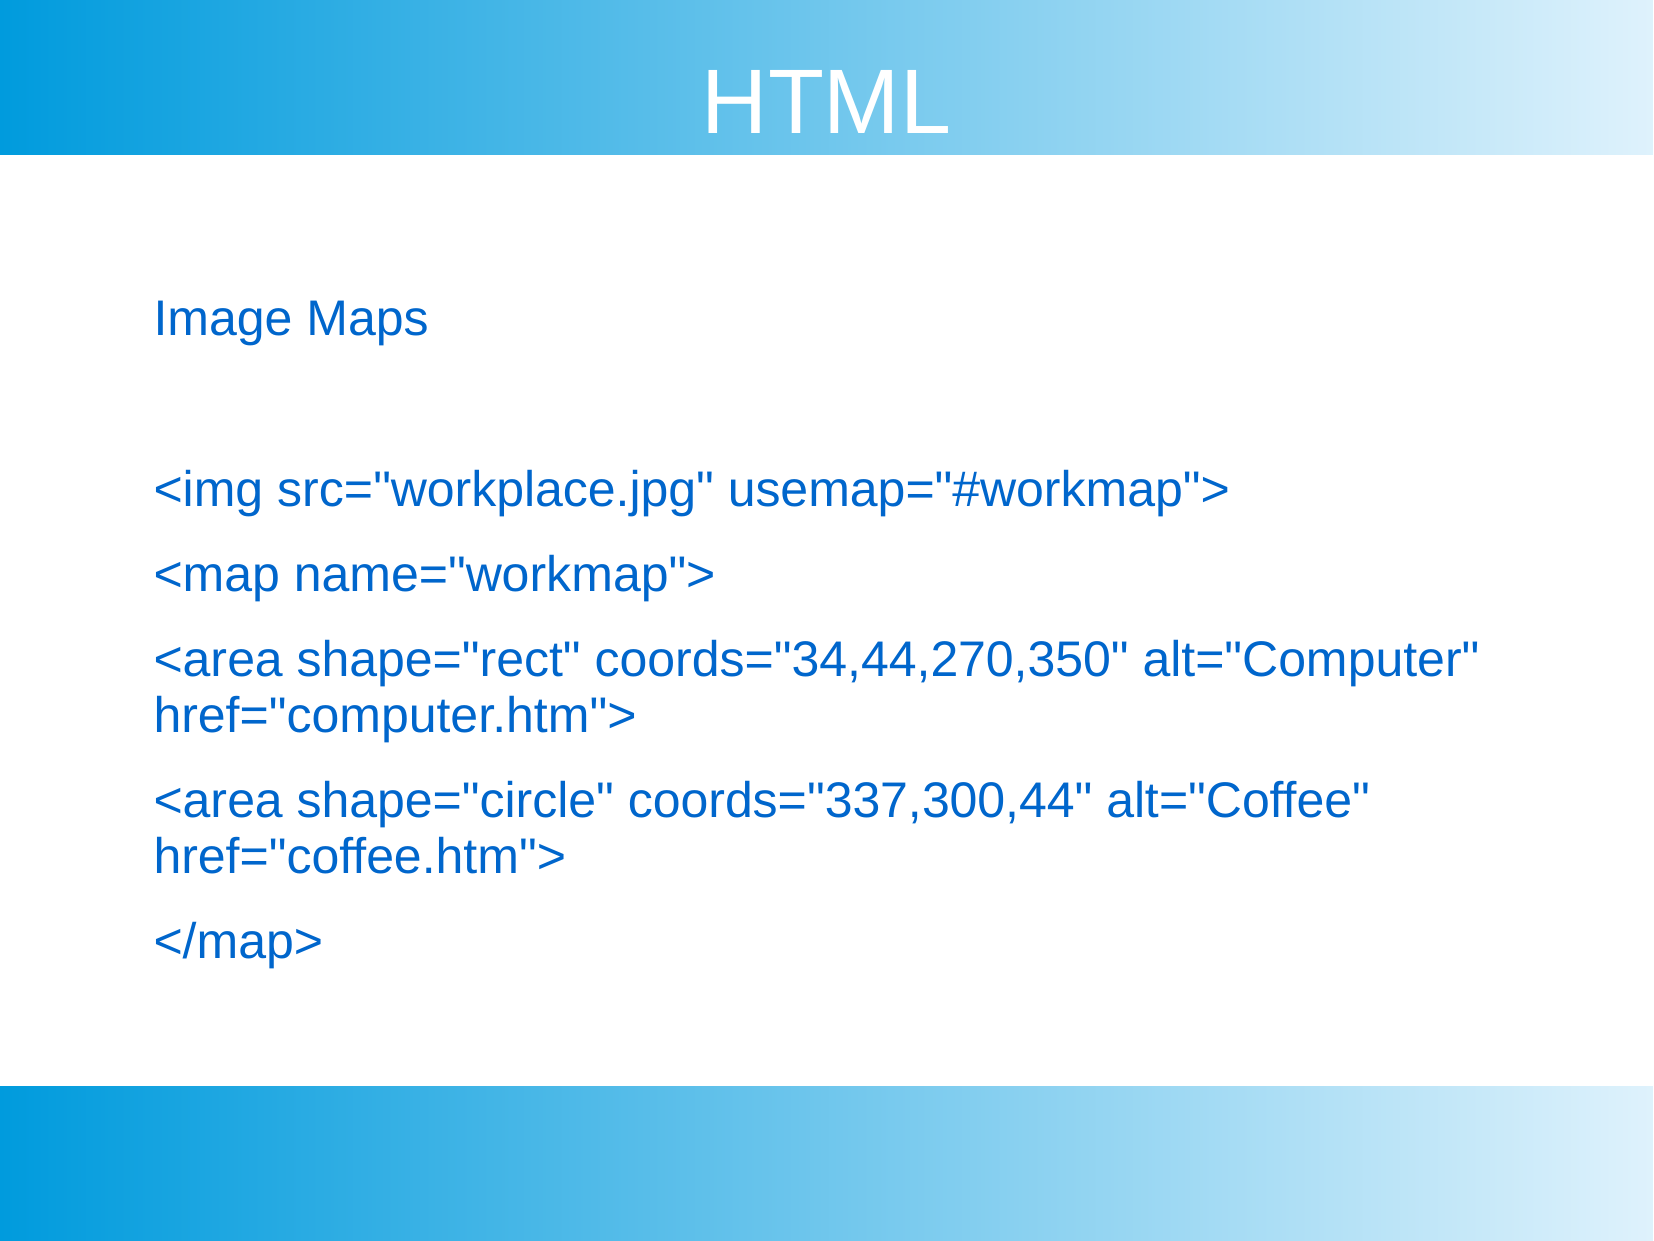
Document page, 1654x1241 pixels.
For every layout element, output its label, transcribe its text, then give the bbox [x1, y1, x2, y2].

title HTML [82, 49, 1571, 155]
list Image Maps <img src="workplace.jpg" usemap="#workmap"> <map name="workmap"> <area shape="rect" coords="34,44,270,350" alt="Computer" href="computer.htm"> <area shape="circle" coords="337,300,44" alt="Coffee" href="coffee.htm"> </map> [82, 290, 1571, 1010]
